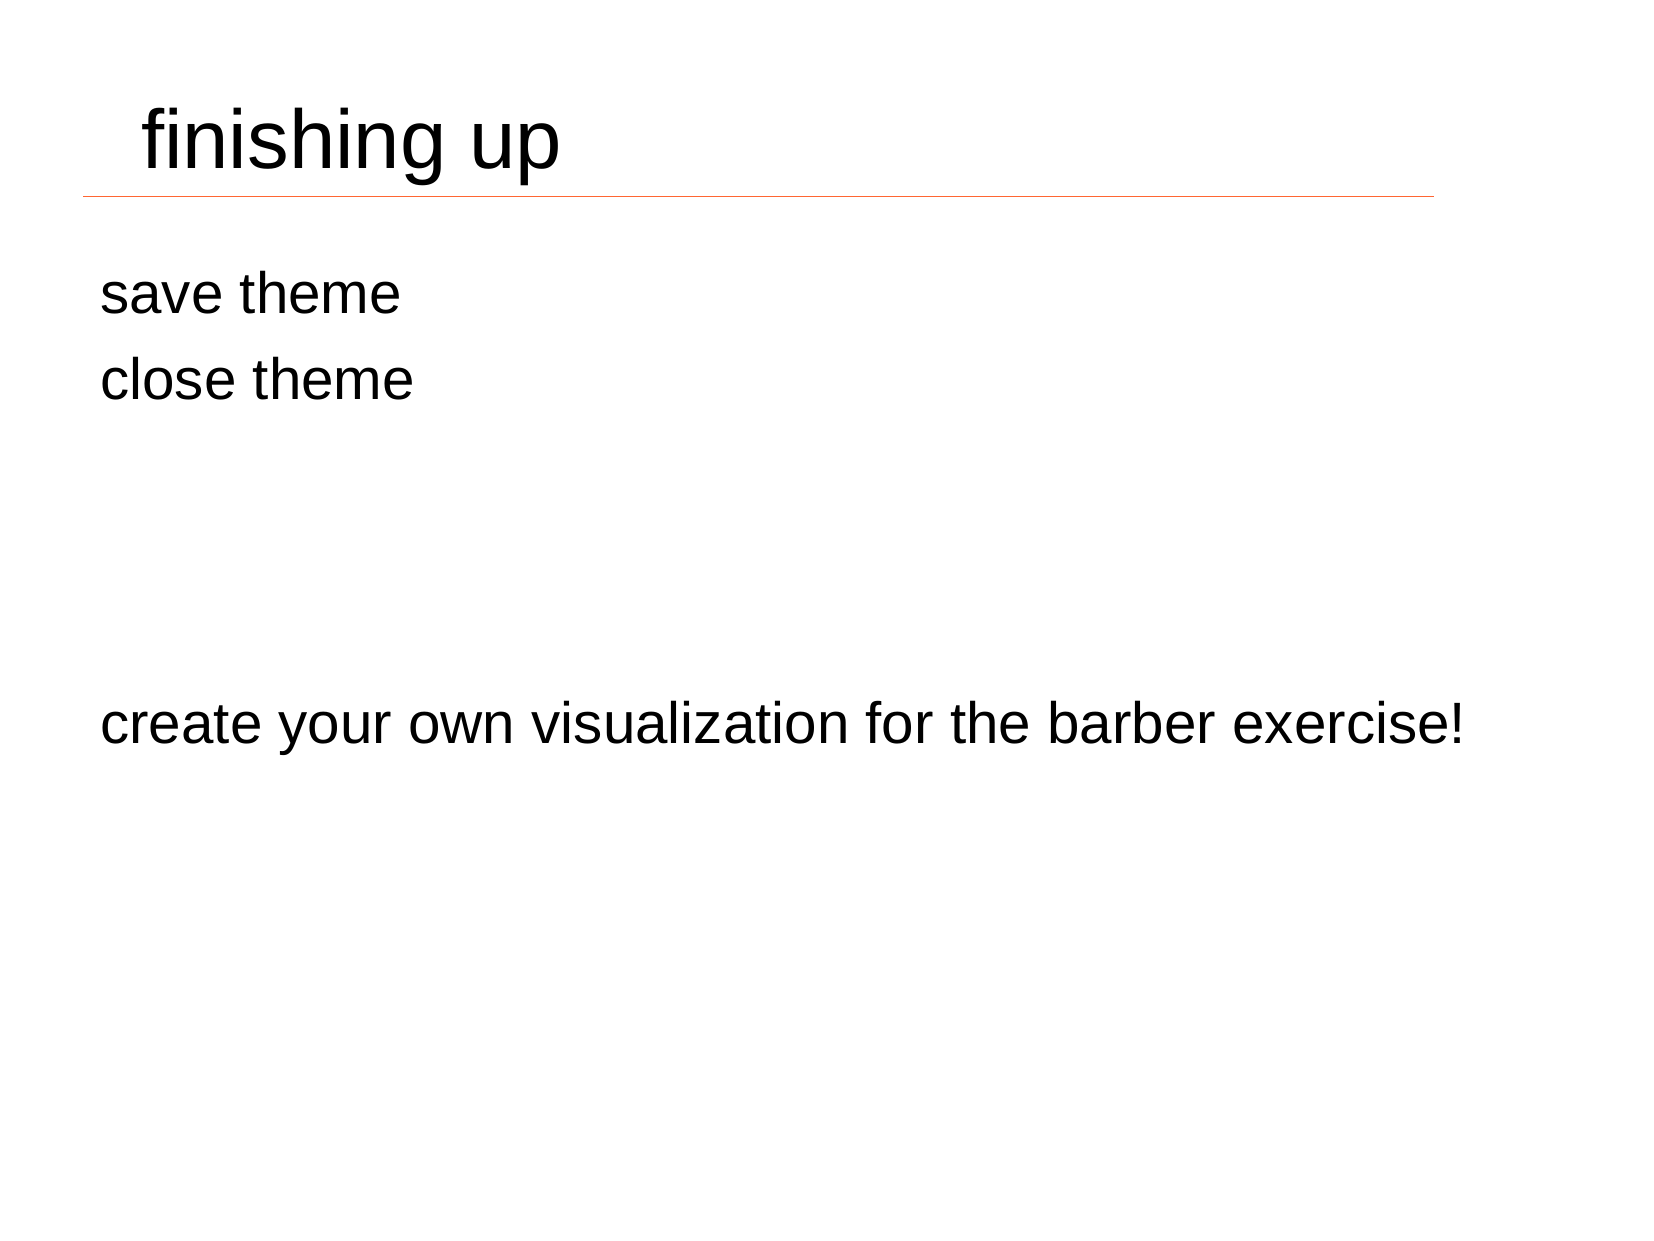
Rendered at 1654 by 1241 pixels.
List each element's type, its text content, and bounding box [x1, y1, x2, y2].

list save theme close theme create your own visualization for the barber exercise! [82, 261, 1571, 1120]
title finishing up [141, 86, 1604, 193]
